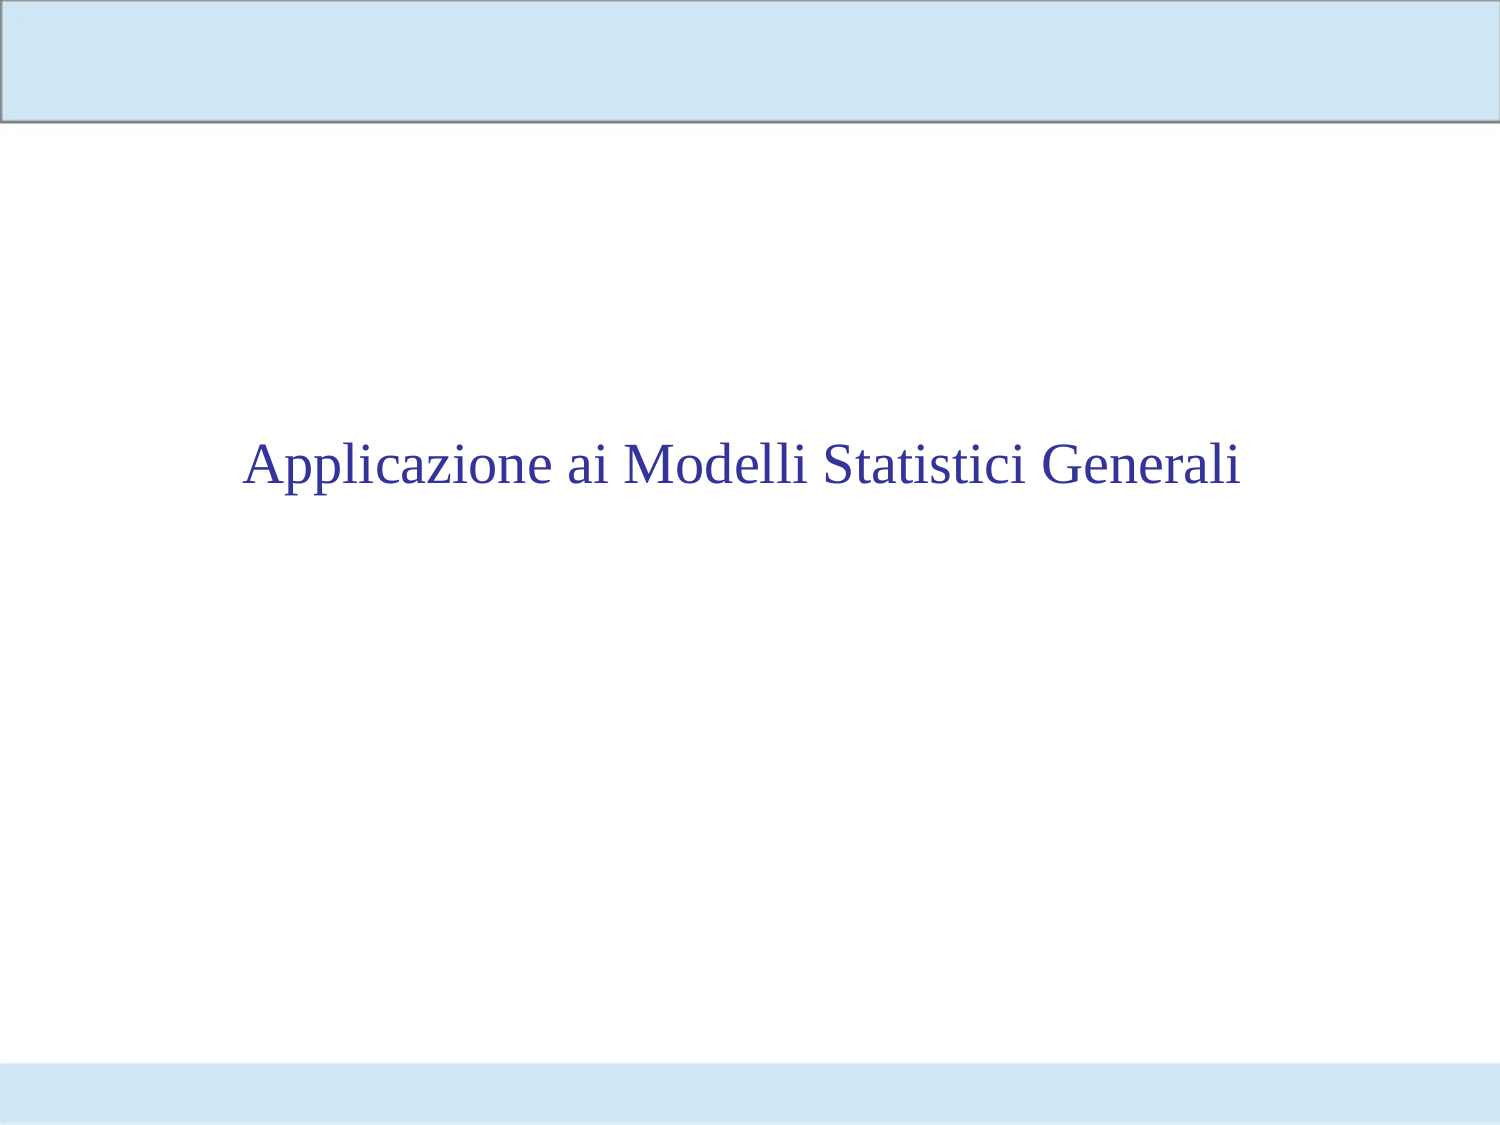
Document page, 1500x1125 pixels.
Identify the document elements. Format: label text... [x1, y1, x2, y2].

title Applicazione ai Modelli Statistici Generali [211, 412, 1274, 508]
picture [0, 0, 1500, 1125]
